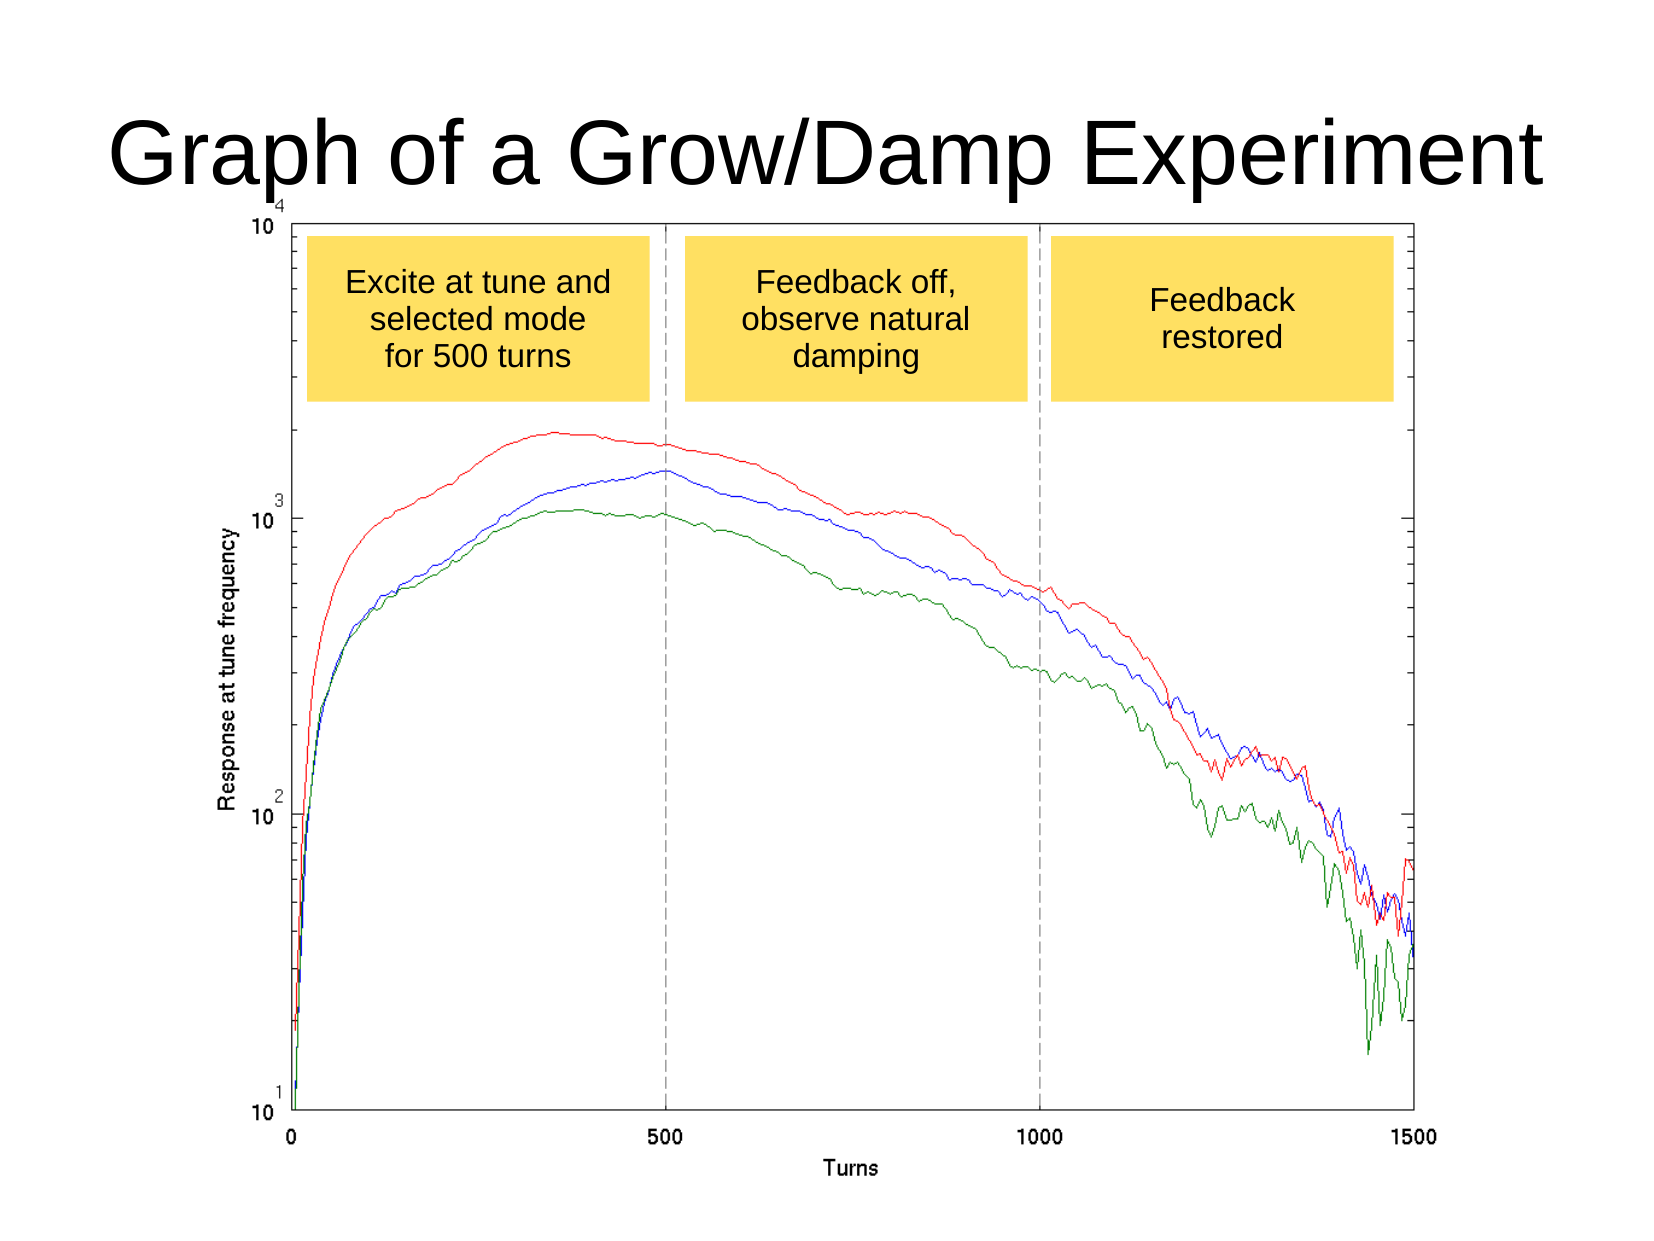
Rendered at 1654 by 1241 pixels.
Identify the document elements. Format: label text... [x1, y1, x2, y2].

text_box Feedback restored [1051, 236, 1394, 402]
text_box Feedback off, observe natural damping [685, 236, 1028, 402]
text_box Excite at tune and selected mode for 500 turns [307, 236, 650, 402]
title Graph of a Grow/Damp Experiment [82, 49, 1571, 257]
picture [103, 257, 1551, 1229]
